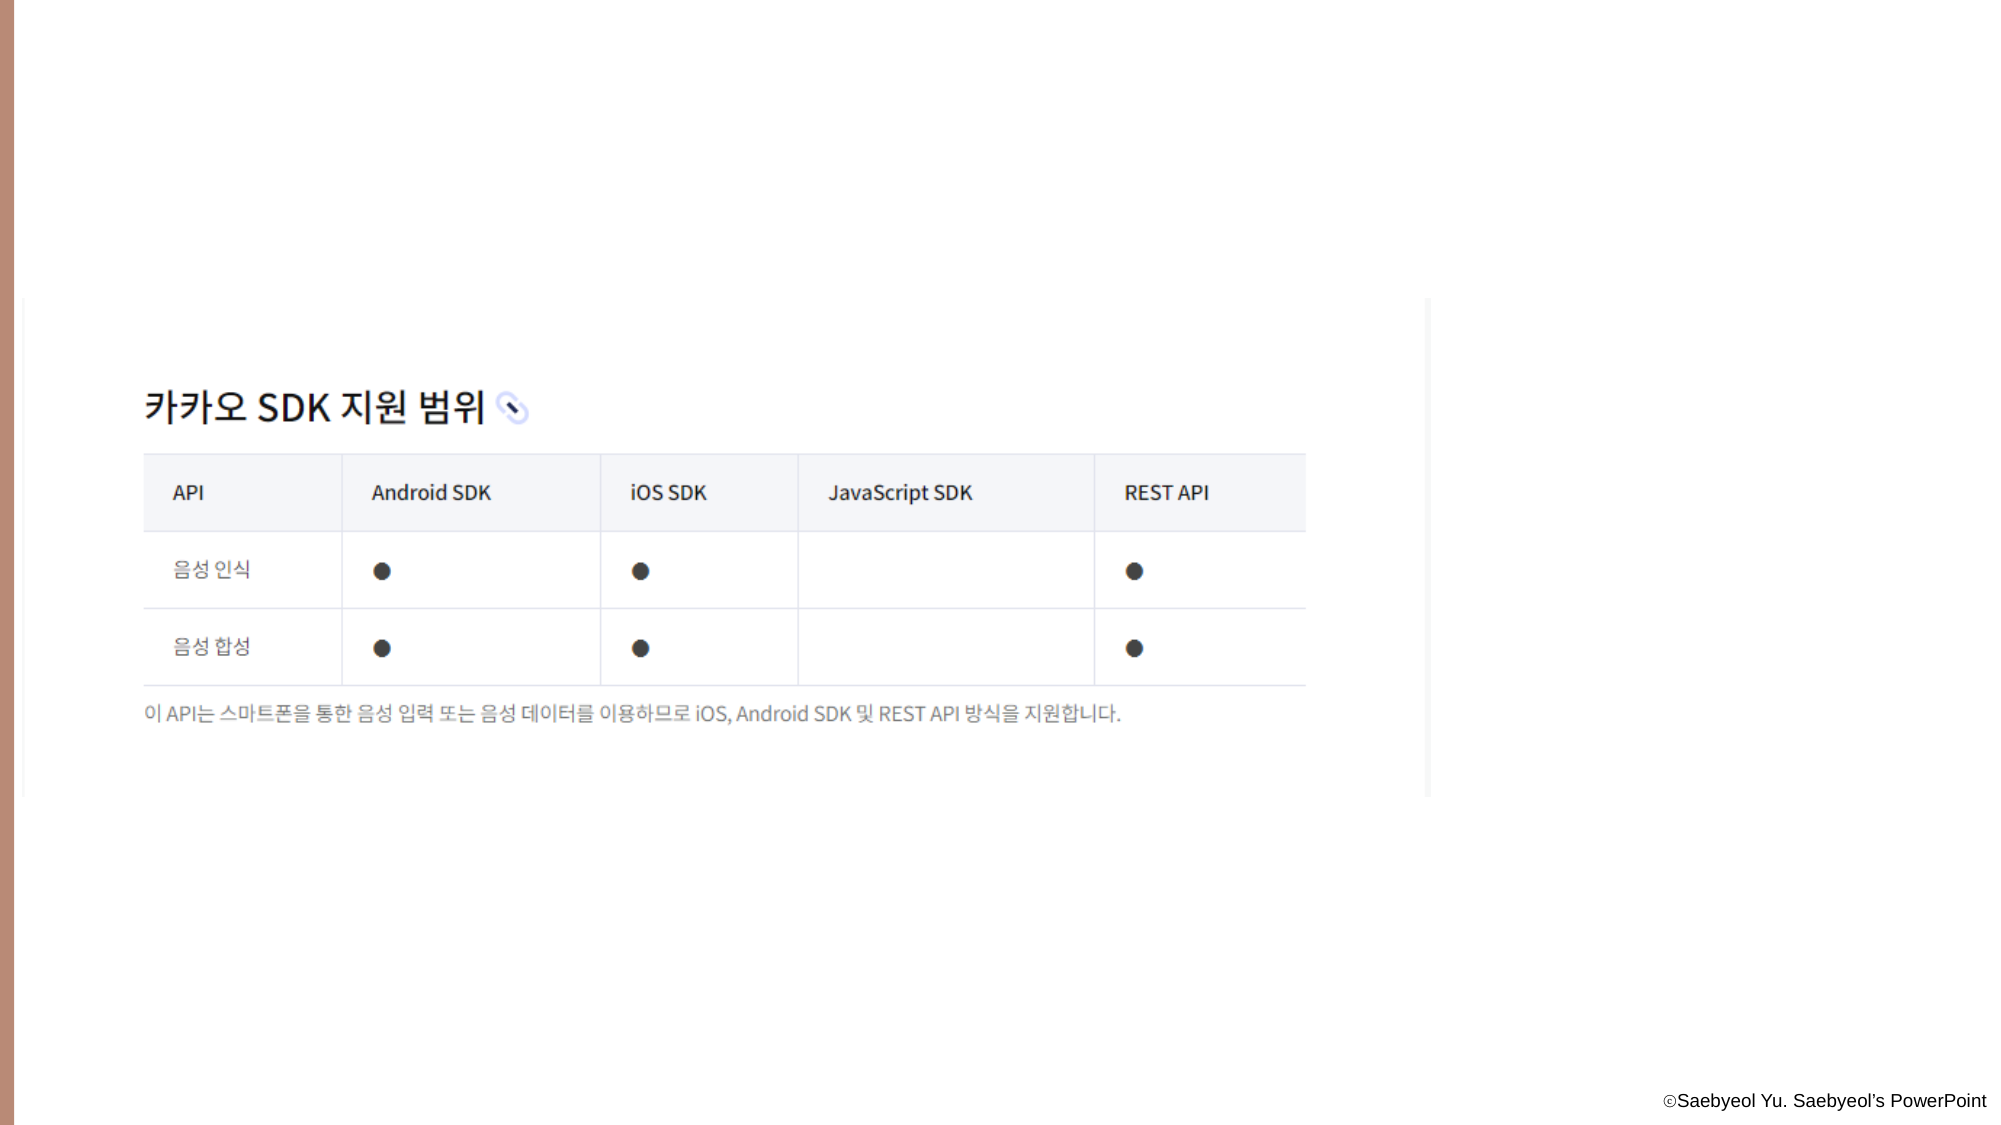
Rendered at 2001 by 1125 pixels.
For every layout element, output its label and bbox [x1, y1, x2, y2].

text_box [0, 0, 15, 1125]
picture [22, 298, 1431, 798]
